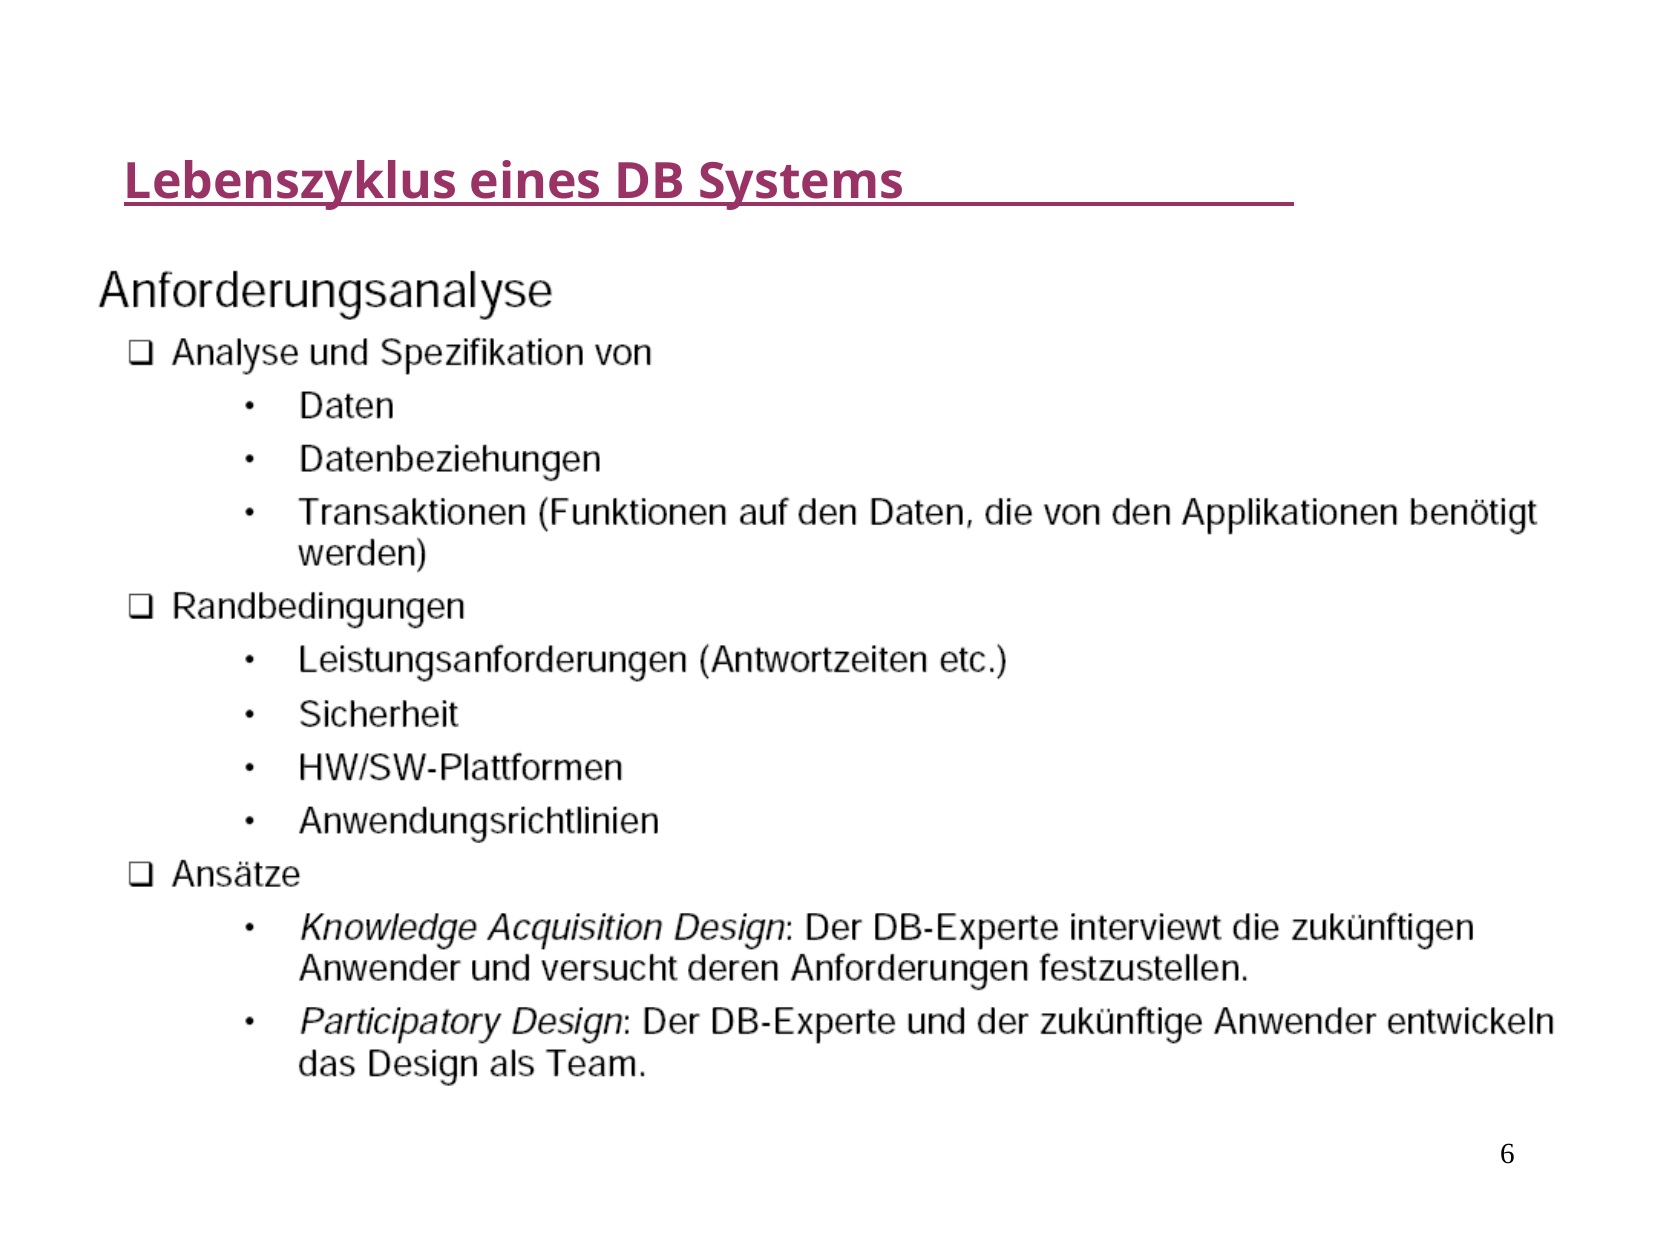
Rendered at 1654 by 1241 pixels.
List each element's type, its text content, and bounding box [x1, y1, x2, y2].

picture [91, 265, 1565, 1089]
title Lebenszyklus eines DB Systems [124, 117, 1530, 241]
